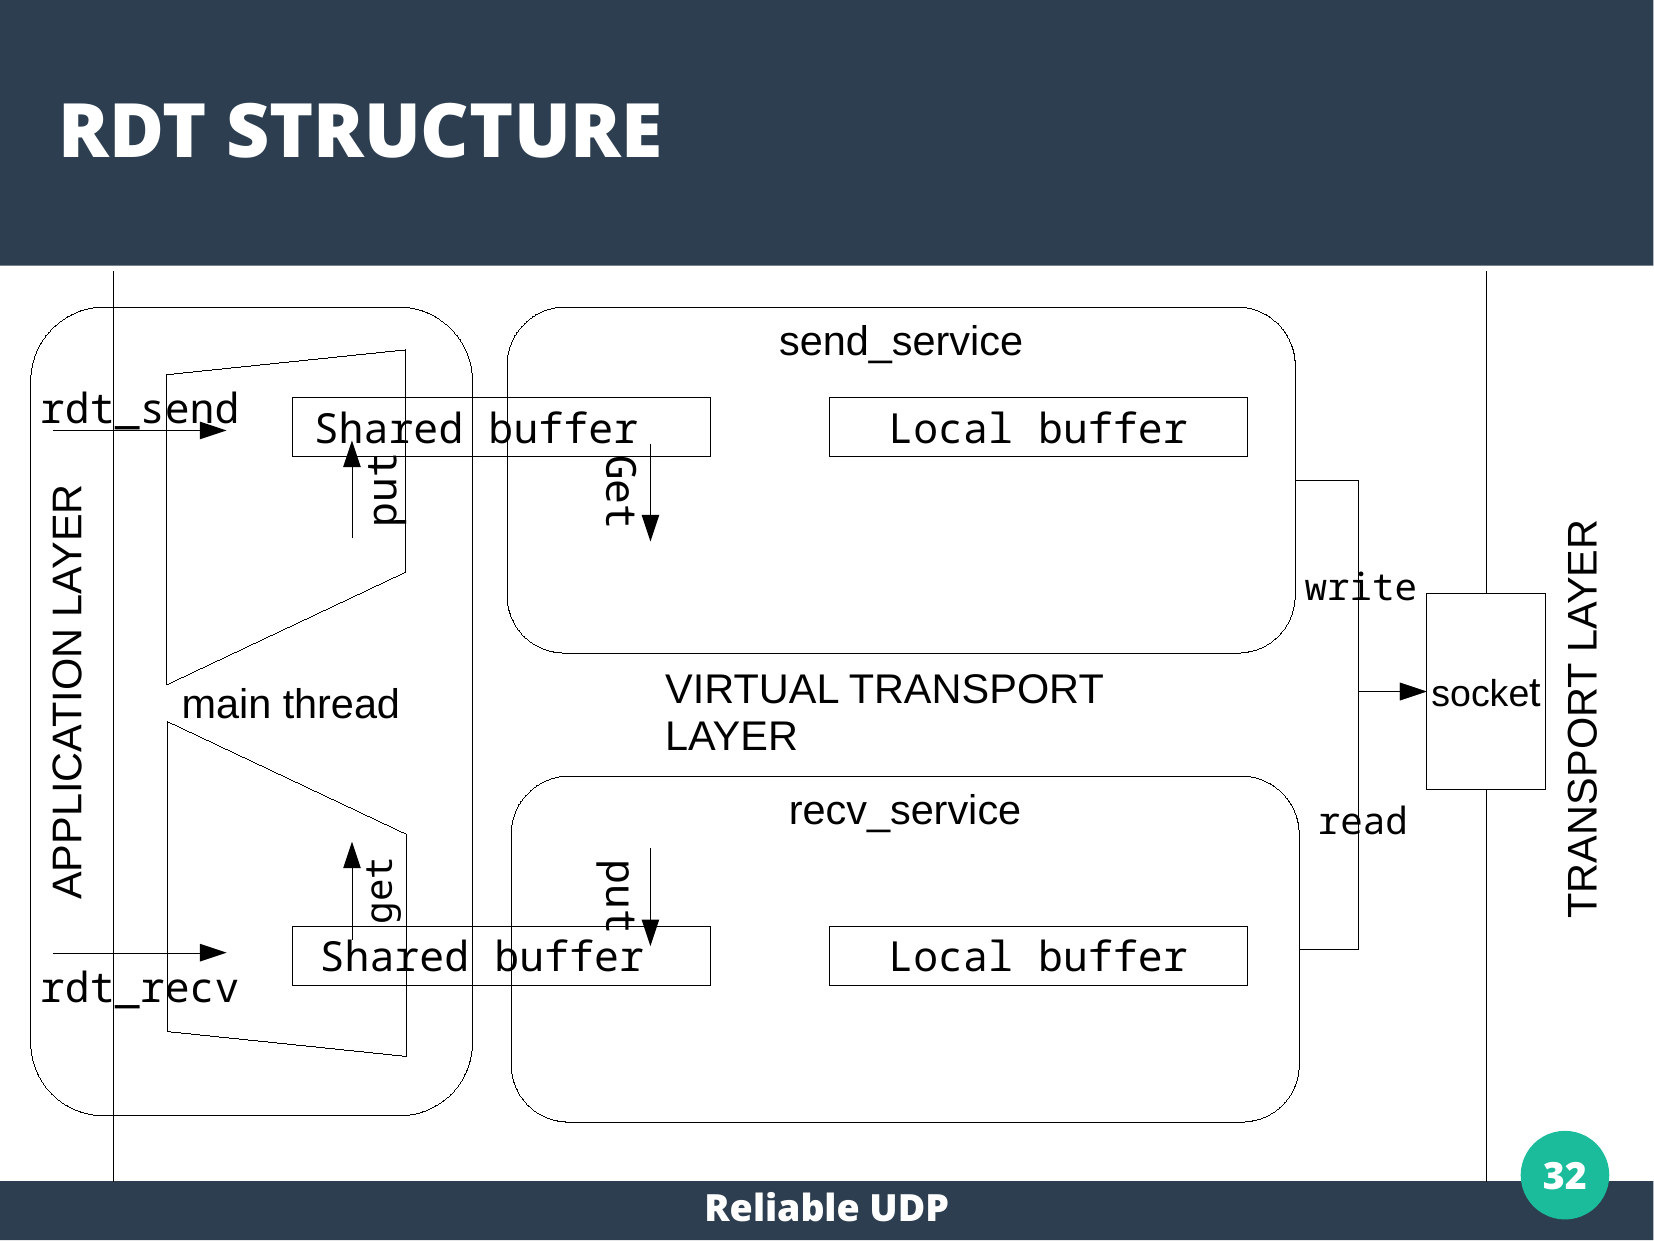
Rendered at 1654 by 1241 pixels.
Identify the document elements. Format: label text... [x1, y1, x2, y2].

text_box main thread [166, 673, 478, 737]
text_box Local buffer [829, 397, 1248, 457]
text_box Local buffer [829, 926, 1248, 986]
text_box TRANSPORT LAYER [1551, 495, 1622, 934]
text_box Shared buffer [292, 926, 406, 986]
text_box Shared buffer [407, 926, 711, 986]
text_box Shared buffer [406, 397, 711, 457]
text_box Shared buffer [292, 397, 405, 457]
text_box socket [1426, 593, 1546, 790]
title RDT STRUCTURE [59, 49, 1595, 207]
text_box VIRTUAL TRANSPORT LAYER [650, 658, 1218, 769]
text_box recv_service [511, 776, 1300, 1123]
text_box send_service [507, 307, 1296, 654]
